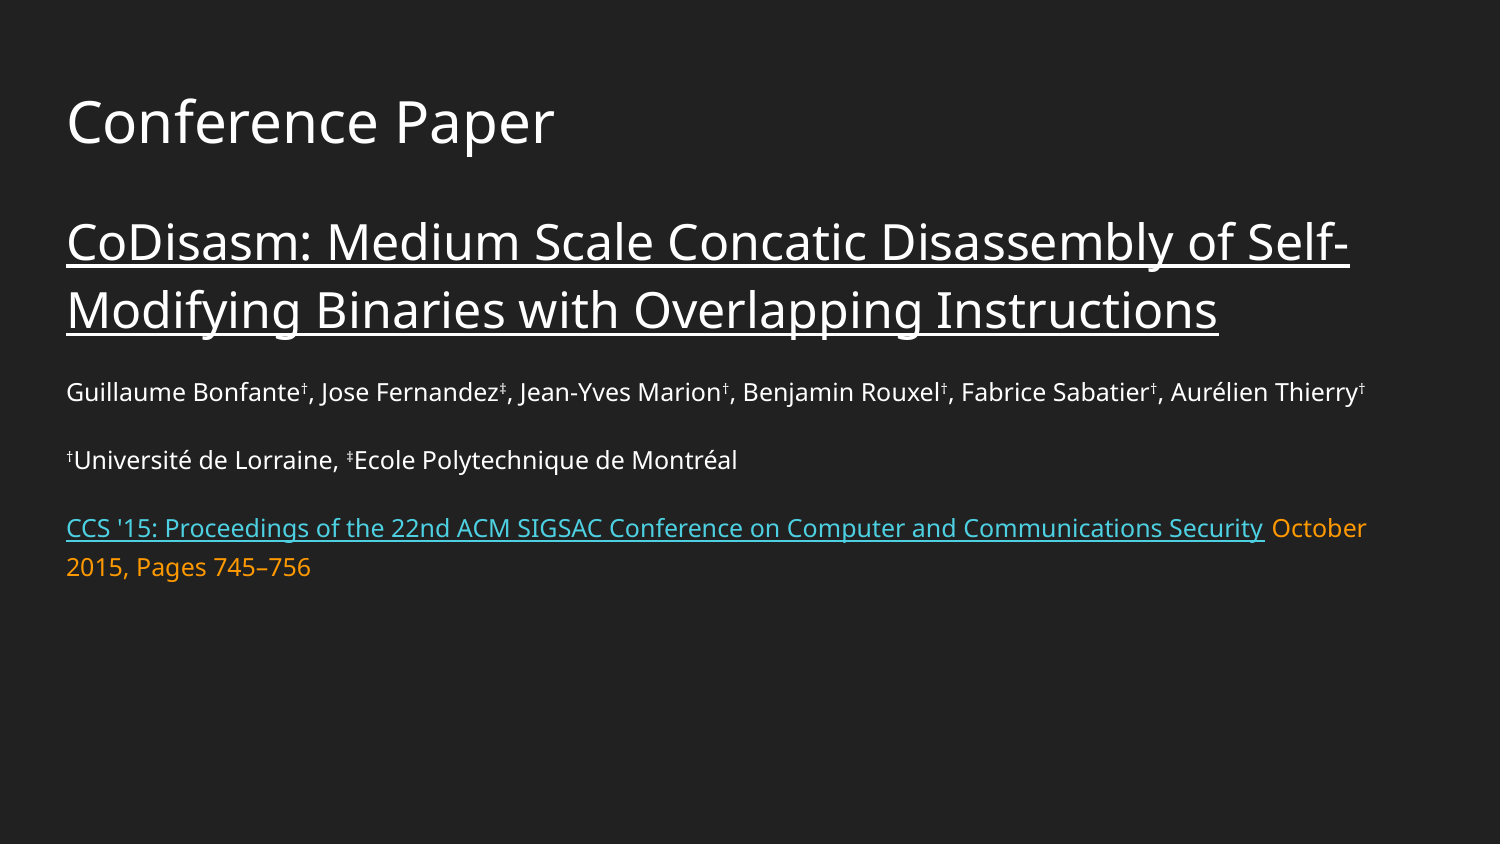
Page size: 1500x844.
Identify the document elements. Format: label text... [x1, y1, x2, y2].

title Conference Paper [51, 70, 1449, 164]
list CoDisasm: Medium Scale Concatic Disassembly of Self-Modifying Binaries with Overlapping Instructions Guillaume Bonfante†, Jose Fernandez‡, Jean-Yves Marion†, Benjamin Rouxel†, Fabrice Sabatier†, Aurélien Thierry† †Université de Lorraine, ‡Ecole Polytechnique de Montréal CCS '15: Proceedings of the 22nd ACM SIGSAC Conference on Computer and Communications Security October 2015, Pages 745–756 [51, 186, 1449, 747]
